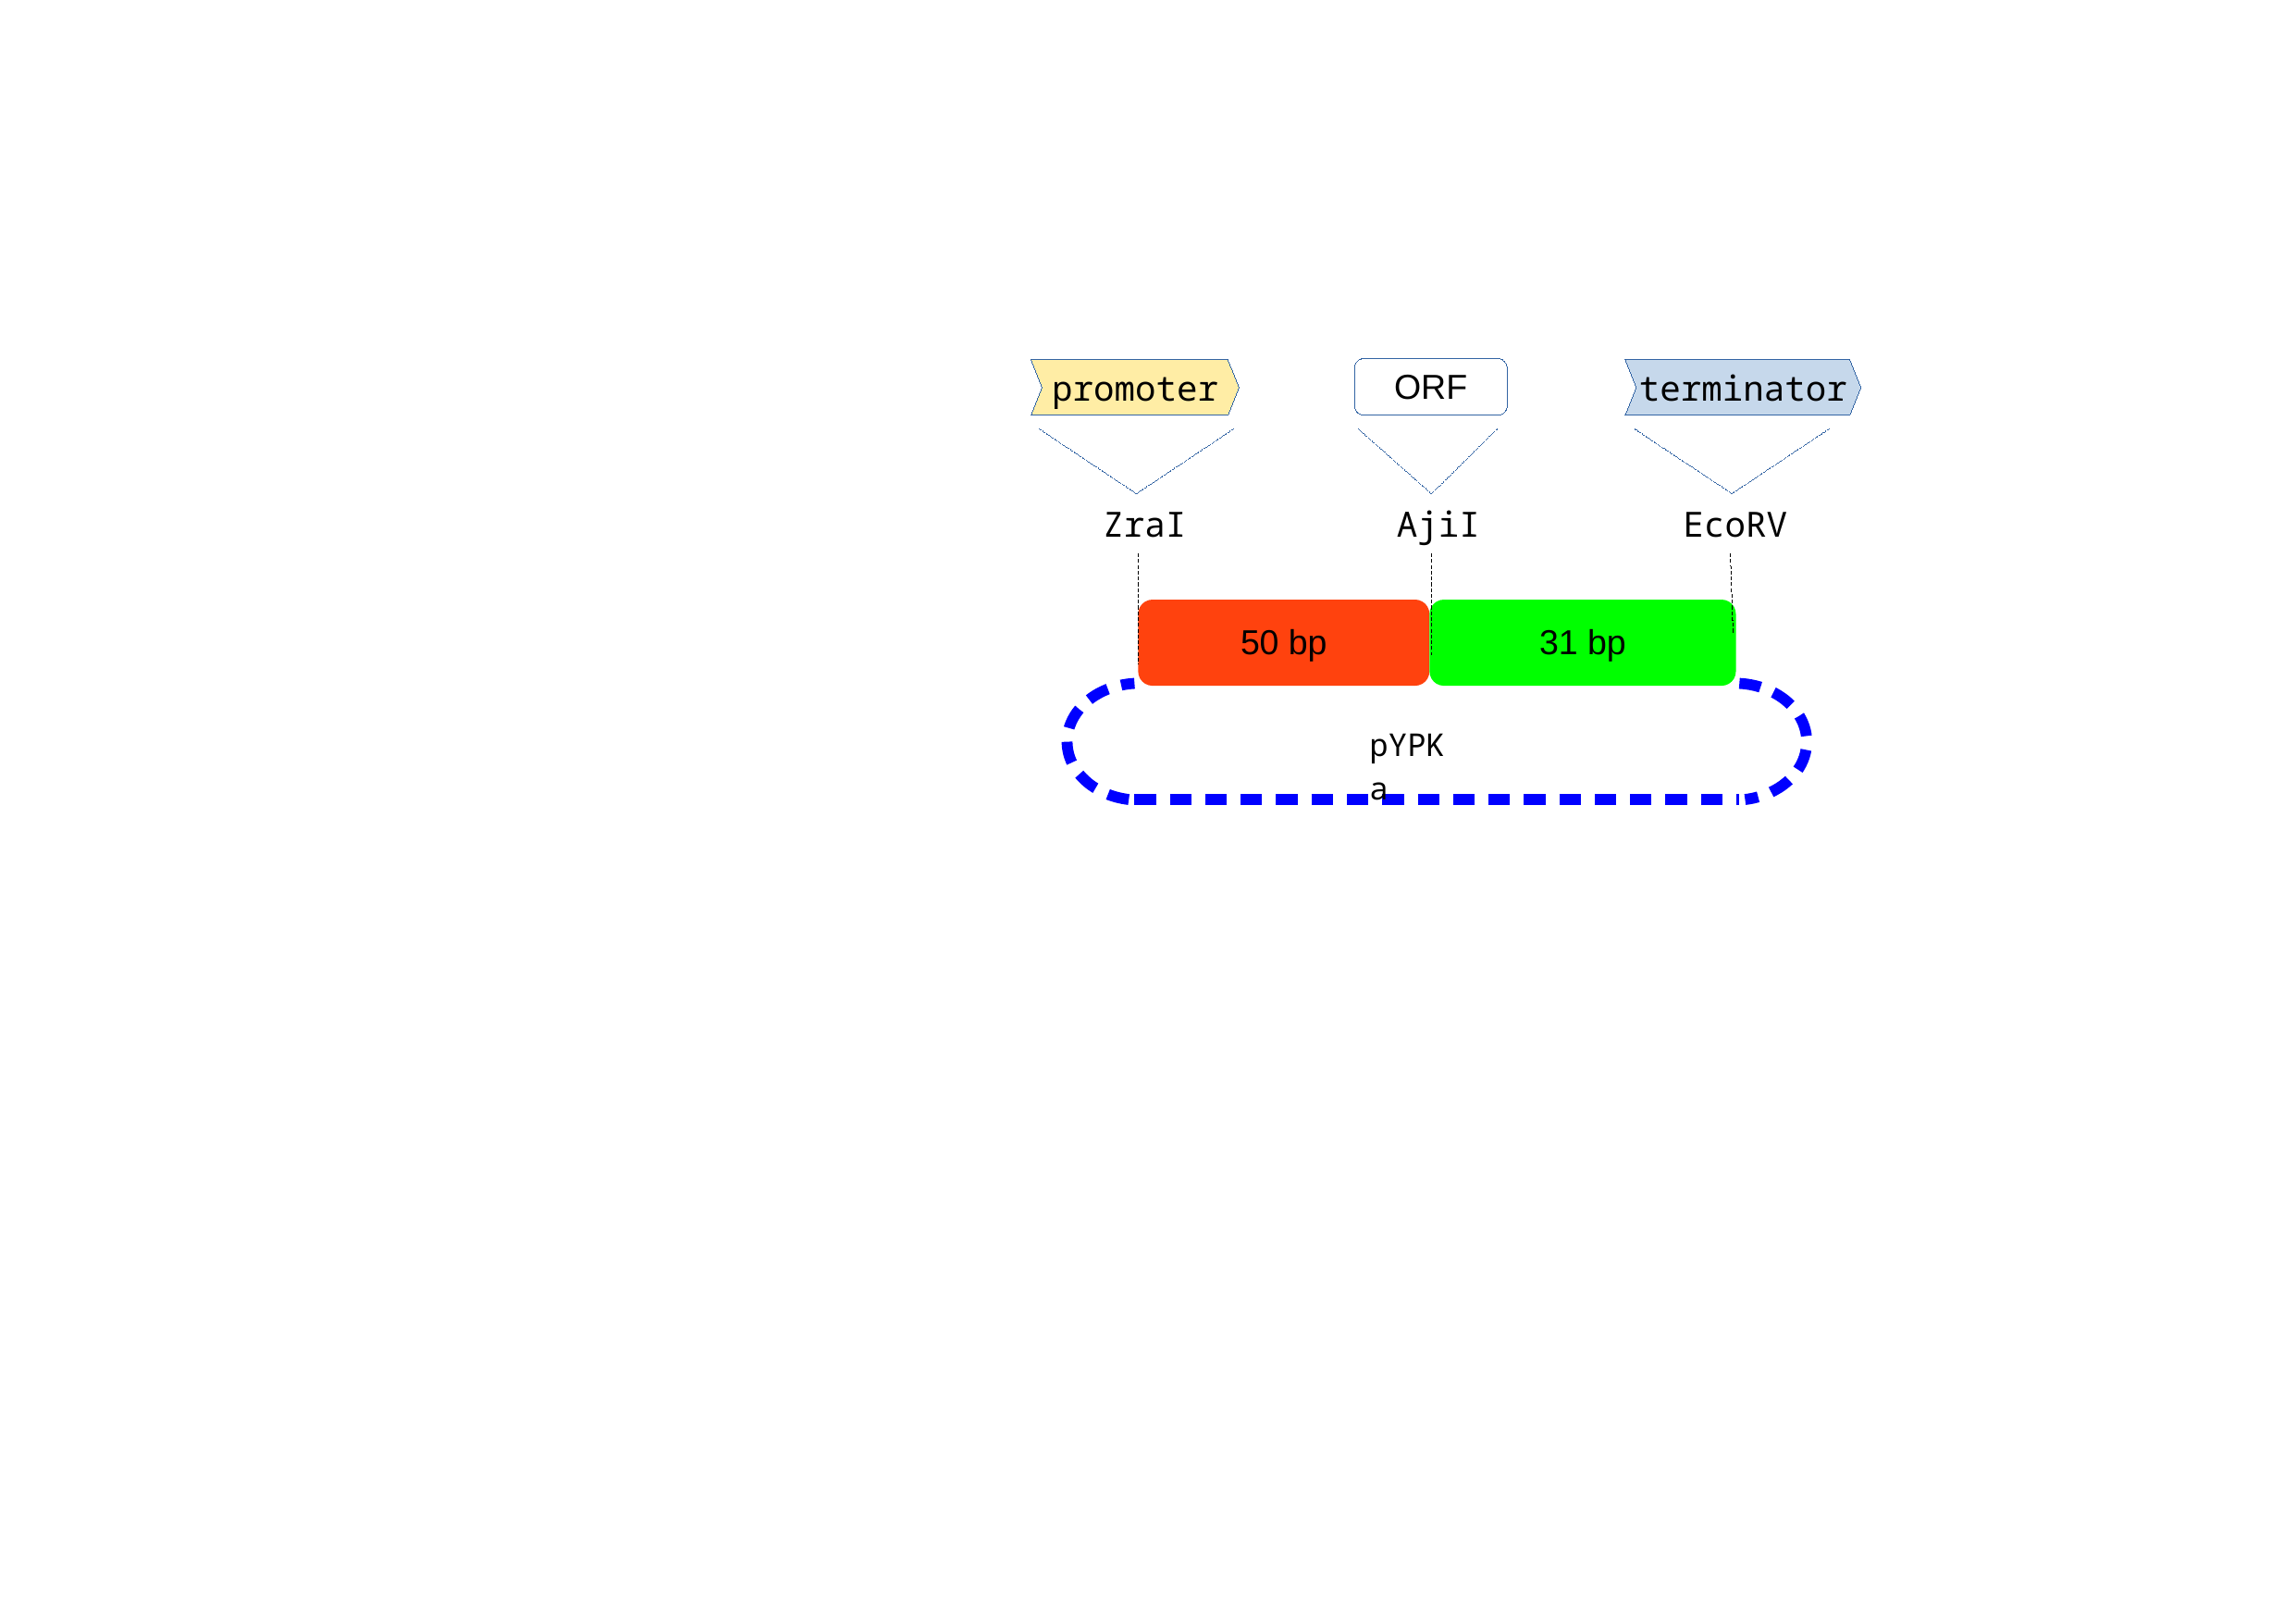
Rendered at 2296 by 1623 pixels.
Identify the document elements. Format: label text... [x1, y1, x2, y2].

text_box 50 bp [1138, 600, 1429, 687]
text_box promoter [1031, 359, 1240, 415]
text_box AjiI [1383, 493, 1530, 542]
text_box 31 bp [1429, 600, 1736, 687]
text_box pYPKa [1355, 716, 1470, 762]
text_box terminator [1624, 359, 1861, 415]
text_box ORF [1354, 358, 1508, 415]
text_box EcoRV [1669, 493, 1805, 542]
text_box ZraI [1089, 493, 1211, 542]
